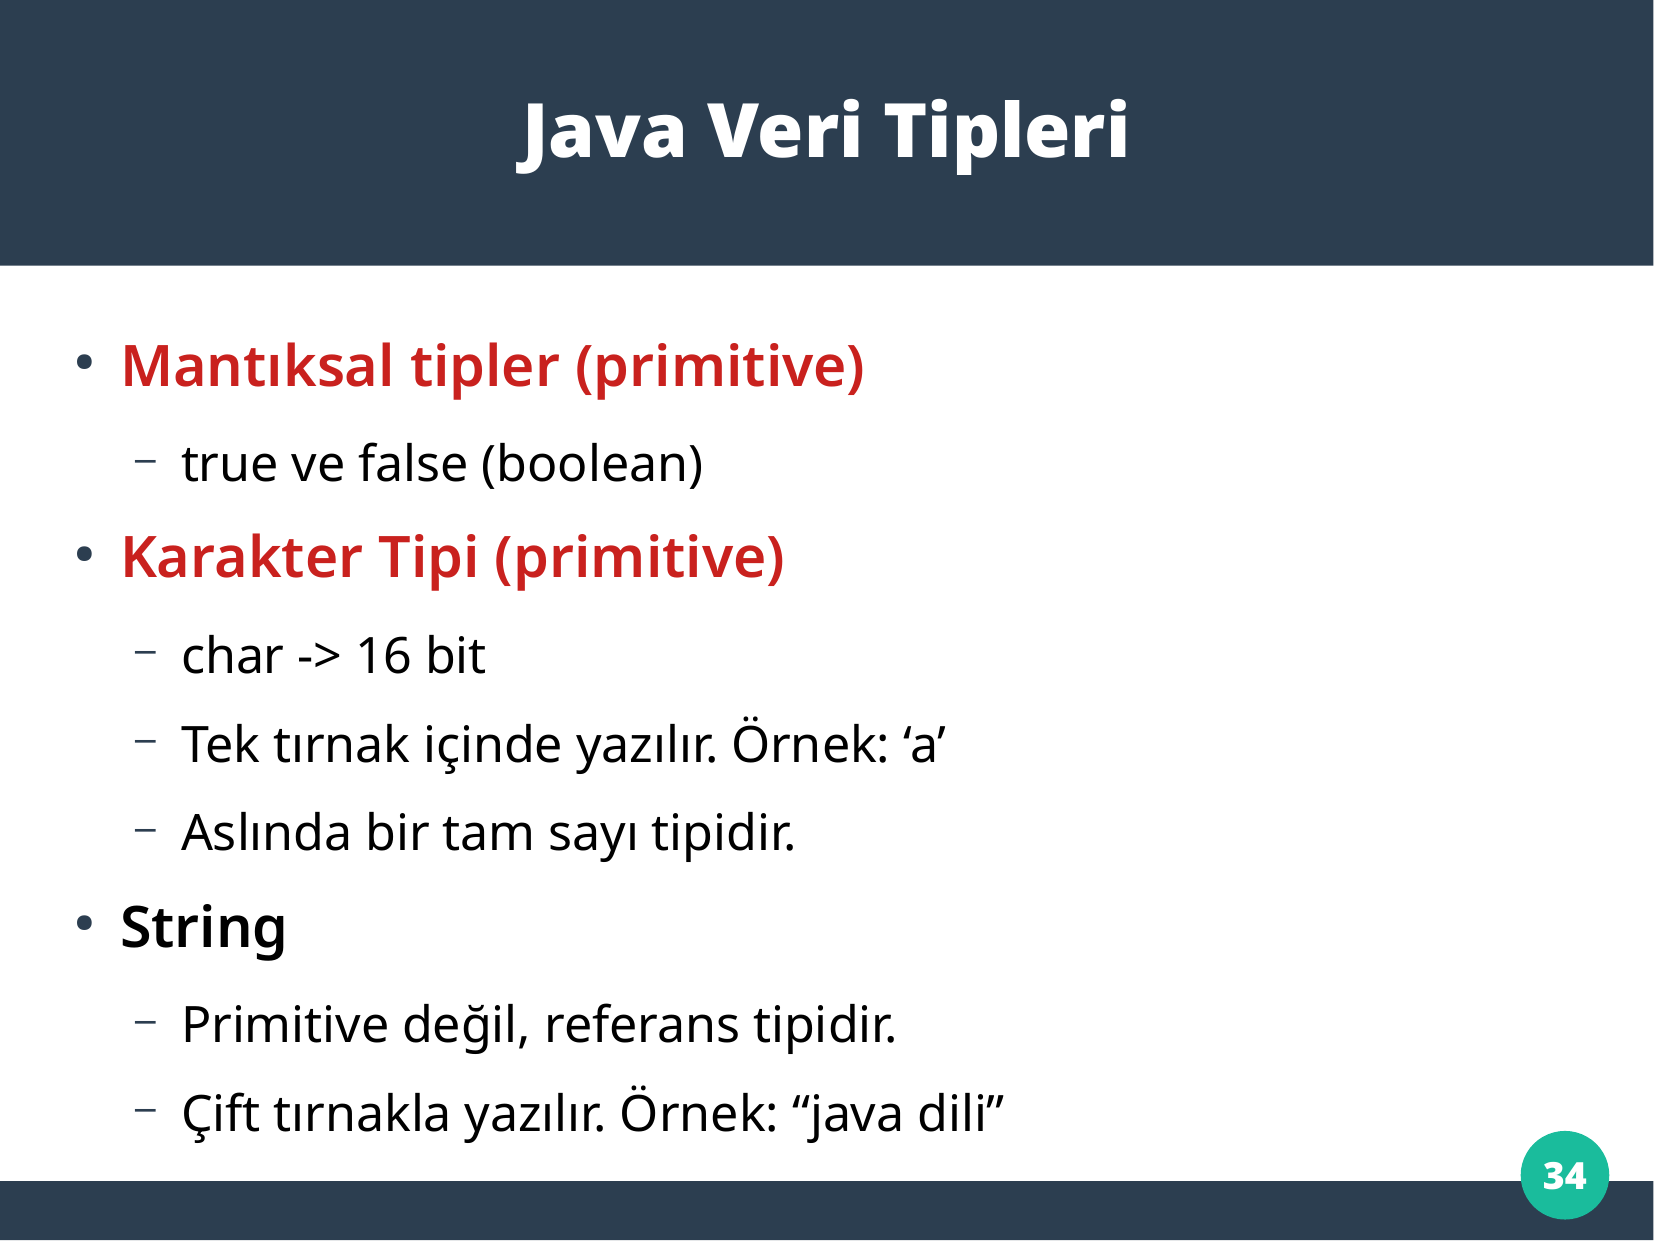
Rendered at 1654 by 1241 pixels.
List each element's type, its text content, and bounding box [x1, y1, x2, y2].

title Java Veri Tipleri [59, 49, 1595, 207]
list Mantıksal tipler (primitive) true ve false (boolean) Karakter Tipi (primitive) char -> 16 bit Tek tırnak içinde yazılır. Örnek: ‘a’ Aslında bir tam sayı tipidir. String Primitive değil, referans tipidir. Çift tırnakla yazılır. Örnek: “java dili” [59, 324, 1312, 1152]
